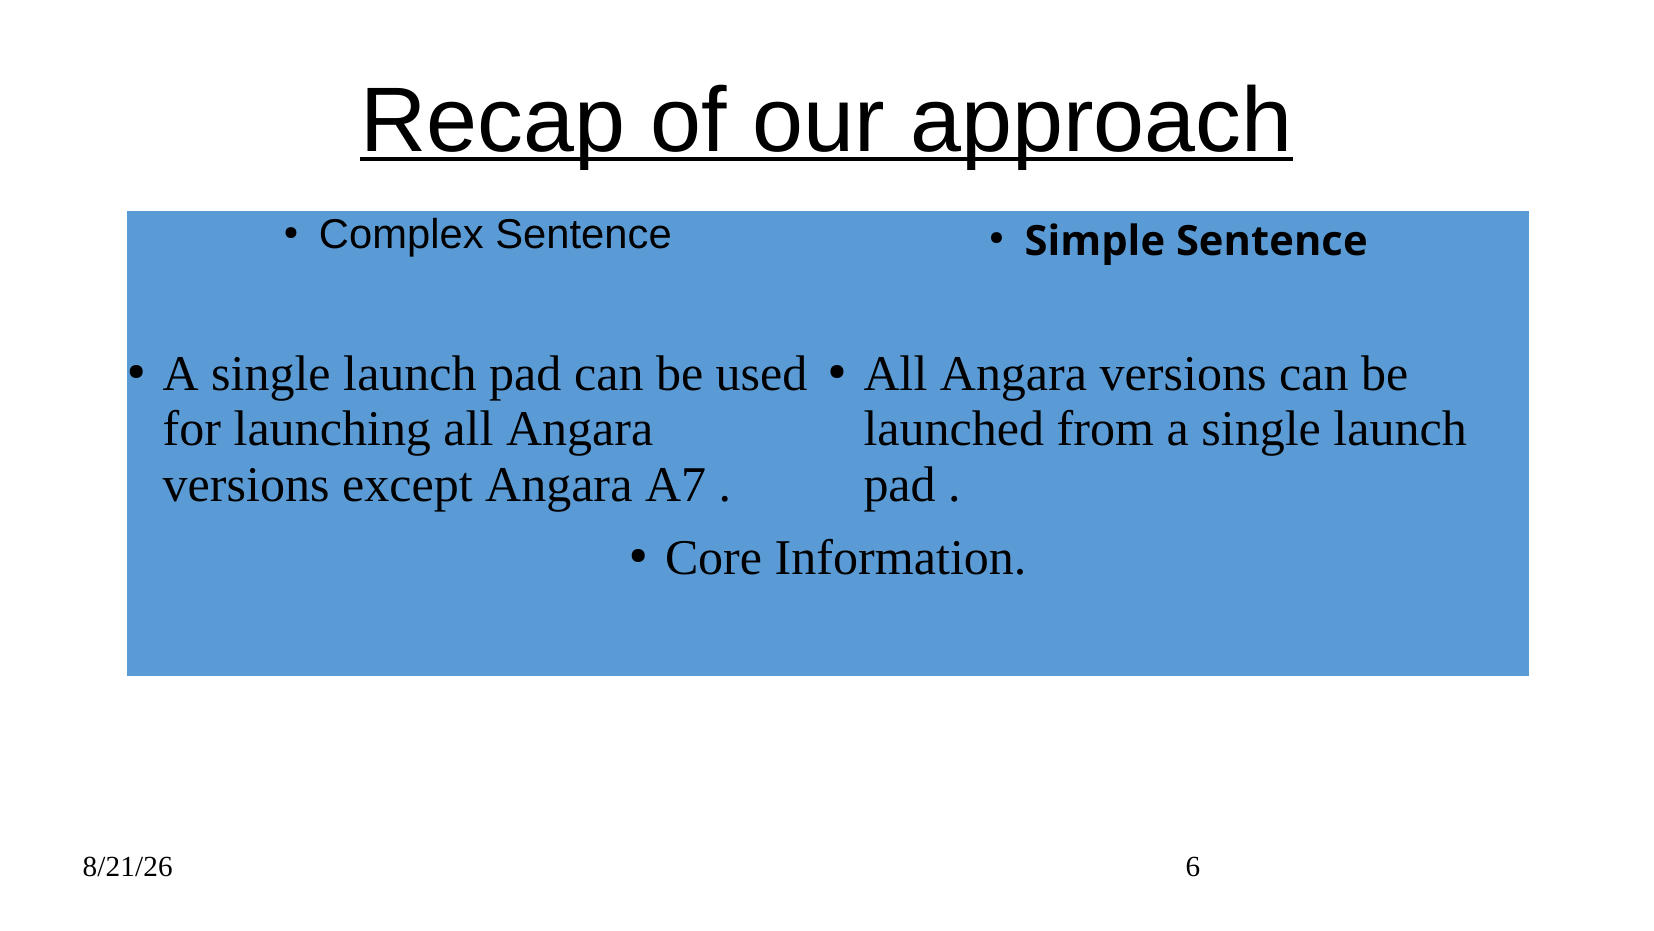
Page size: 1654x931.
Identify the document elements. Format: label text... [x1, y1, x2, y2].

table_header Complex Sentence [127, 211, 828, 346]
table_cell A single launch pad can be used for launching all Angara versions except Angara A7 . [127, 346, 828, 530]
table_cell All Angara versions can be launched from a single launch pad . [828, 346, 1529, 530]
text_box [82, 847, 468, 912]
table_header Simple Sentence [828, 211, 1529, 346]
title Recap of our approach [82, 37, 1571, 193]
table_cell Core Information. [127, 530, 1529, 676]
text_box [1185, 847, 1571, 912]
